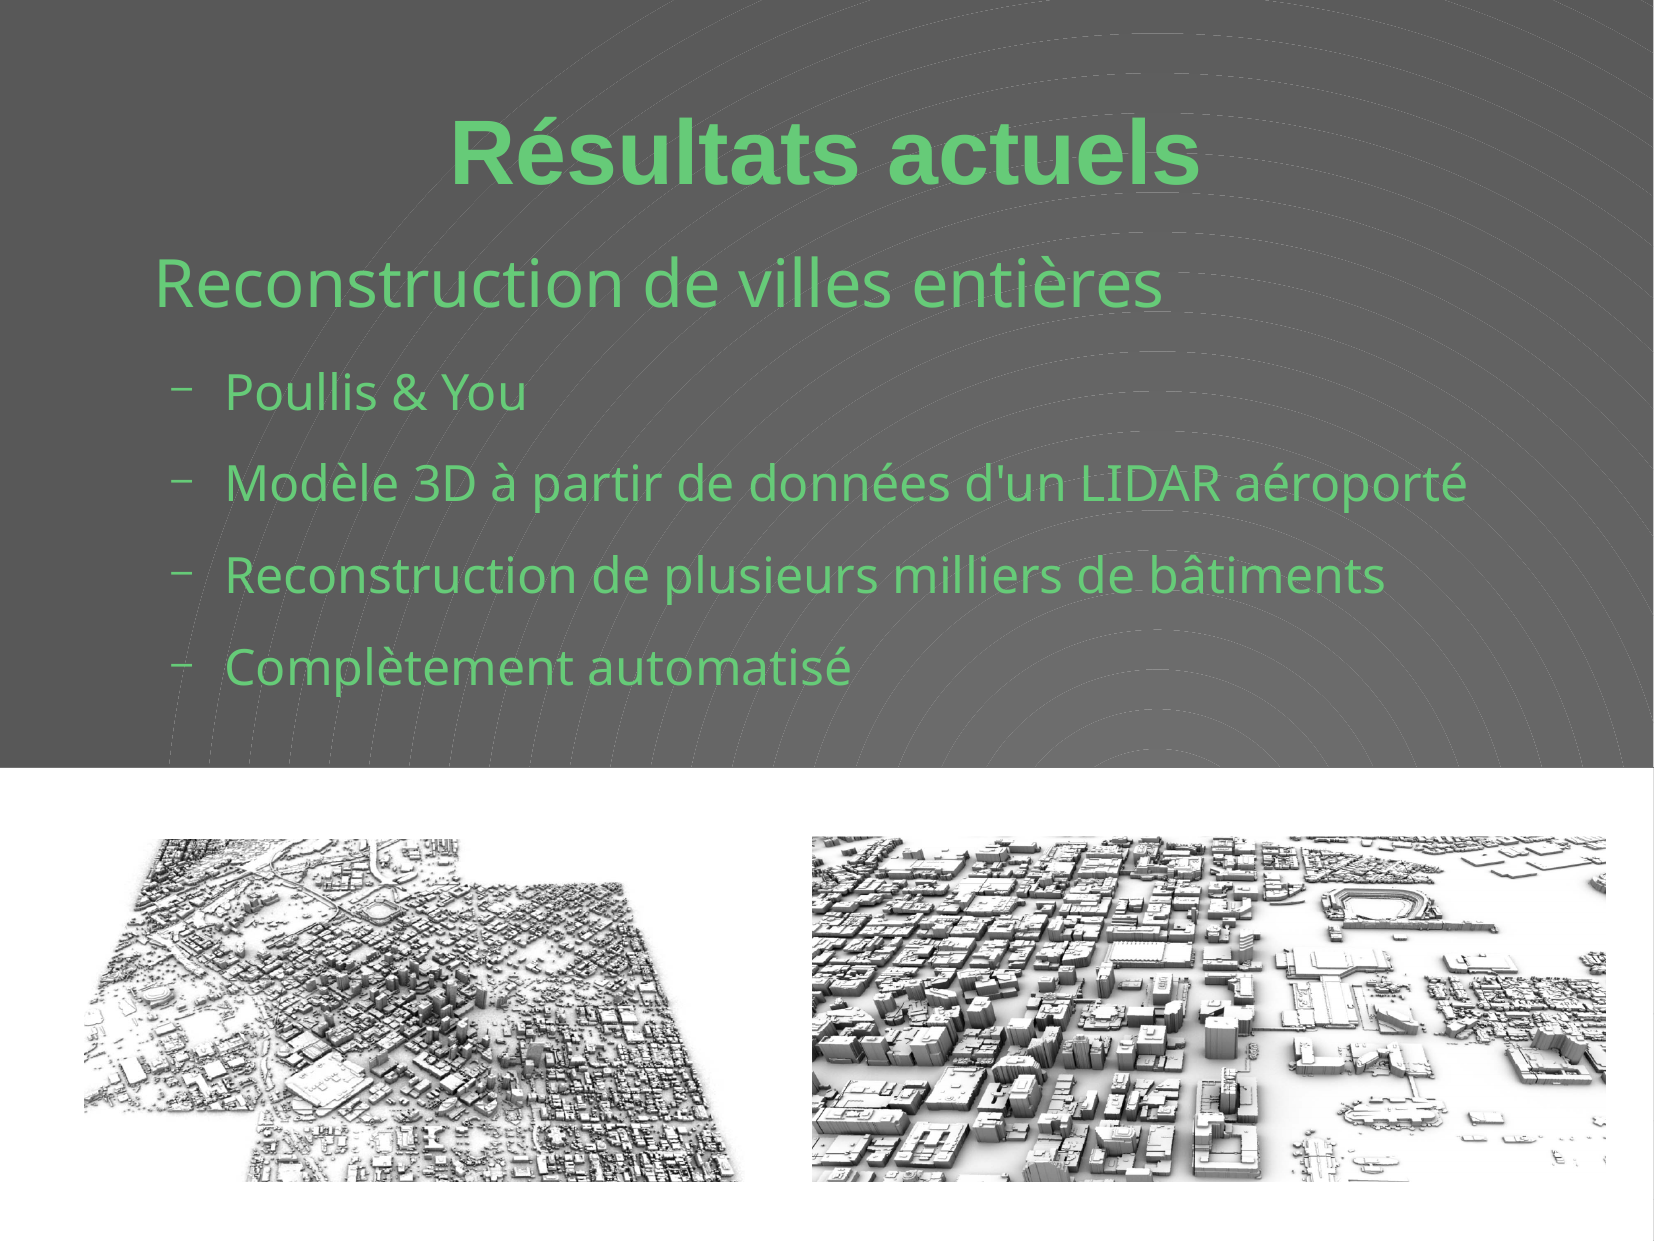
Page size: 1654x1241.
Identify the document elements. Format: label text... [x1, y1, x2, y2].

title Résultats actuels [82, 49, 1571, 236]
text_box [0, 767, 1654, 1241]
list Reconstruction de villes entières Poullis & You Modèle 3D à partir de données d'un LIDAR aéroporté Reconstruction de plusieurs milliers de bâtiments Complètement automatisé [82, 236, 1571, 756]
picture [811, 835, 1607, 1182]
picture [84, 838, 745, 1185]
